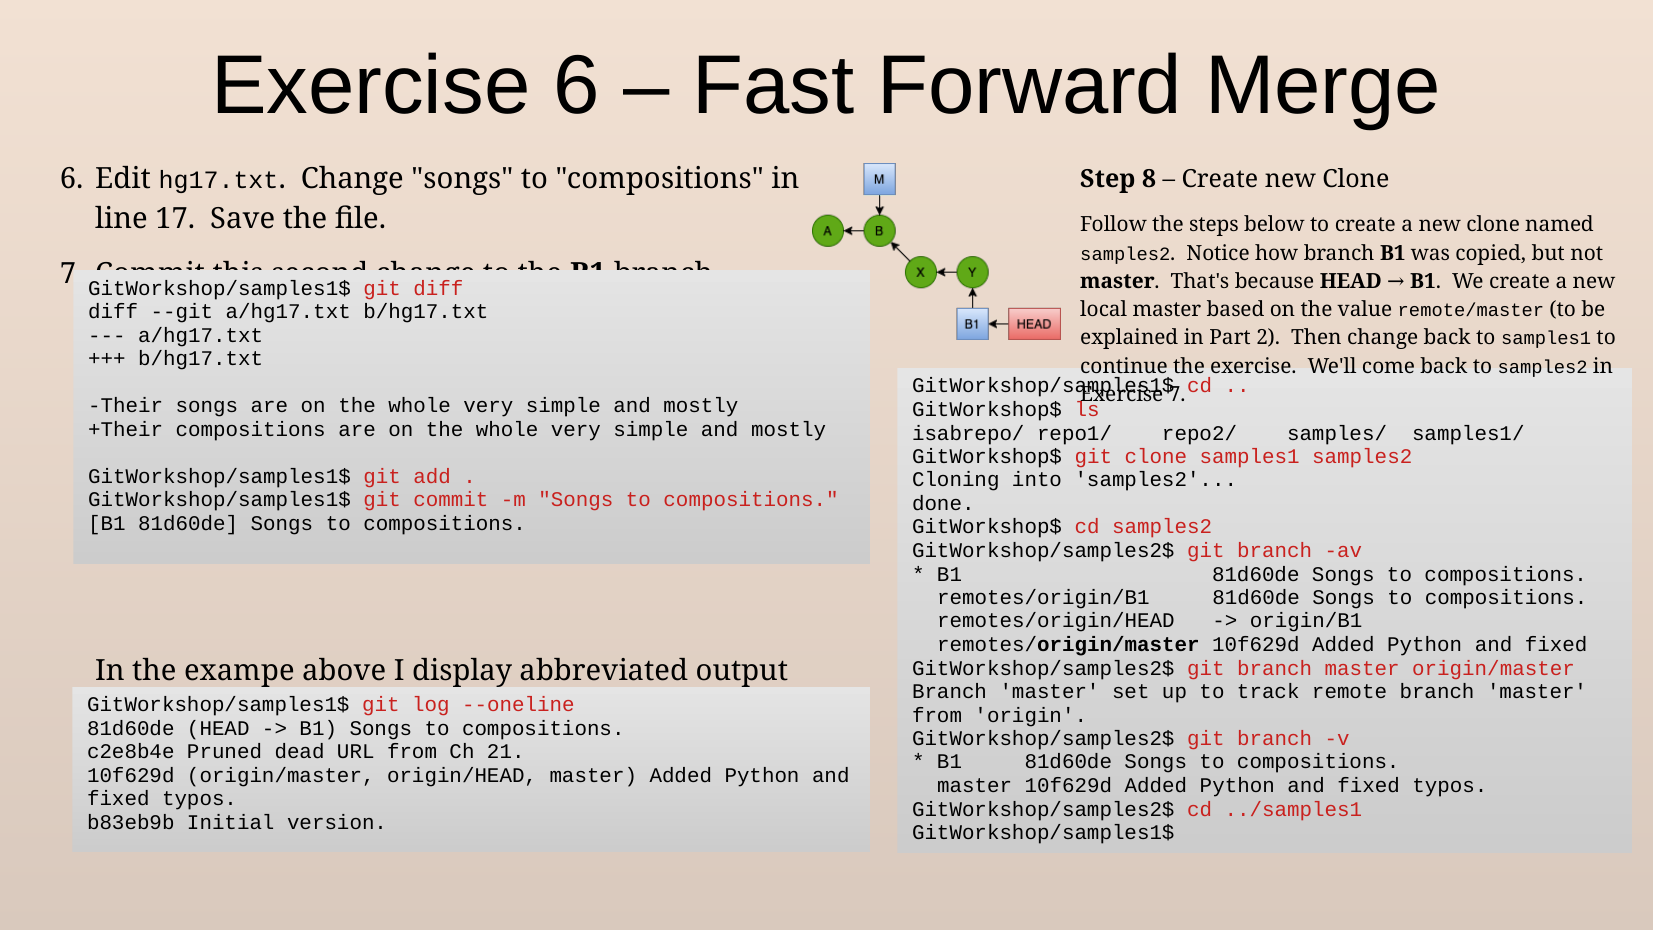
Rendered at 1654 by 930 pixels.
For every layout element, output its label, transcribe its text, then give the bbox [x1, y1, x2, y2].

text_box Step 8 – Create new Clone Follow the steps below to create a new clone named samples2. Notice how branch B1 was copied, but not master. That's because HEAD → B1. We create a new local master based on the value remote/master (to be explained in Part 2). Then change back to samples1 to continue the exercise. We'll come back to samples2 in Exercise 7. [1065, 153, 1636, 360]
title Exercise 6 – Fast Forward Merge [82, 19, 1571, 151]
picture [812, 163, 1061, 340]
text_box GitWorkshop/samples1$ cd .. GitWorkshop$ ls isabrepo/ repo1/ repo2/ samples/ samples1/ GitWorkshop$ git clone samples1 samples2 Cloning into 'samples2'... done. GitWorkshop$ cd samples2 GitWorkshop/samples2$ git branch -av * B1 81d60de Songs to compositions. remotes/origin/B1 81d60de Songs to compositions. remotes/origin/HEAD -> origin/B1 remotes/origin/master 10f629d Added Python and fixed GitWorkshop/samples2$ git branch master origin/master Branch 'master' set up to track remote branch 'master' from 'origin'. GitWorkshop/samples2$ git branch -v * B1 81d60de Songs to compositions. master 10f629d Added Python and fixed typos. GitWorkshop/samples2$ cd ../samples1 GitWorkshop/samples1$ [897, 368, 1633, 854]
text_box Edit hg17.txt. Change "songs" to "compositions" in line 17. Save the file. Commit this second change to the B1 branch. In the exampe above I display abbreviated output from the diff command. Below the log reflects that HEAD → B1 and is two steps ahead of master. [45, 150, 856, 709]
text_box GitWorkshop/samples1$ git diff diff --git a/hg17.txt b/hg17.txt --- a/hg17.txt +++ b/hg17.txt -Their songs are on the whole very simple and mostly +Their compositions are on the whole very simple and mostly GitWorkshop/samples1$ git add . GitWorkshop/samples1$ git commit -m "Songs to compositions." [B1 81d60de] Songs to compositions. [73, 270, 871, 565]
text_box GitWorkshop/samples1$ git log --oneline 81d60de (HEAD -> B1) Songs to compositions. c2e8b4e Pruned dead URL from Ch 21. 10f629d (origin/master, origin/HEAD, master) Added Python and fixed typos. b83eb9b Initial version. [72, 687, 871, 852]
